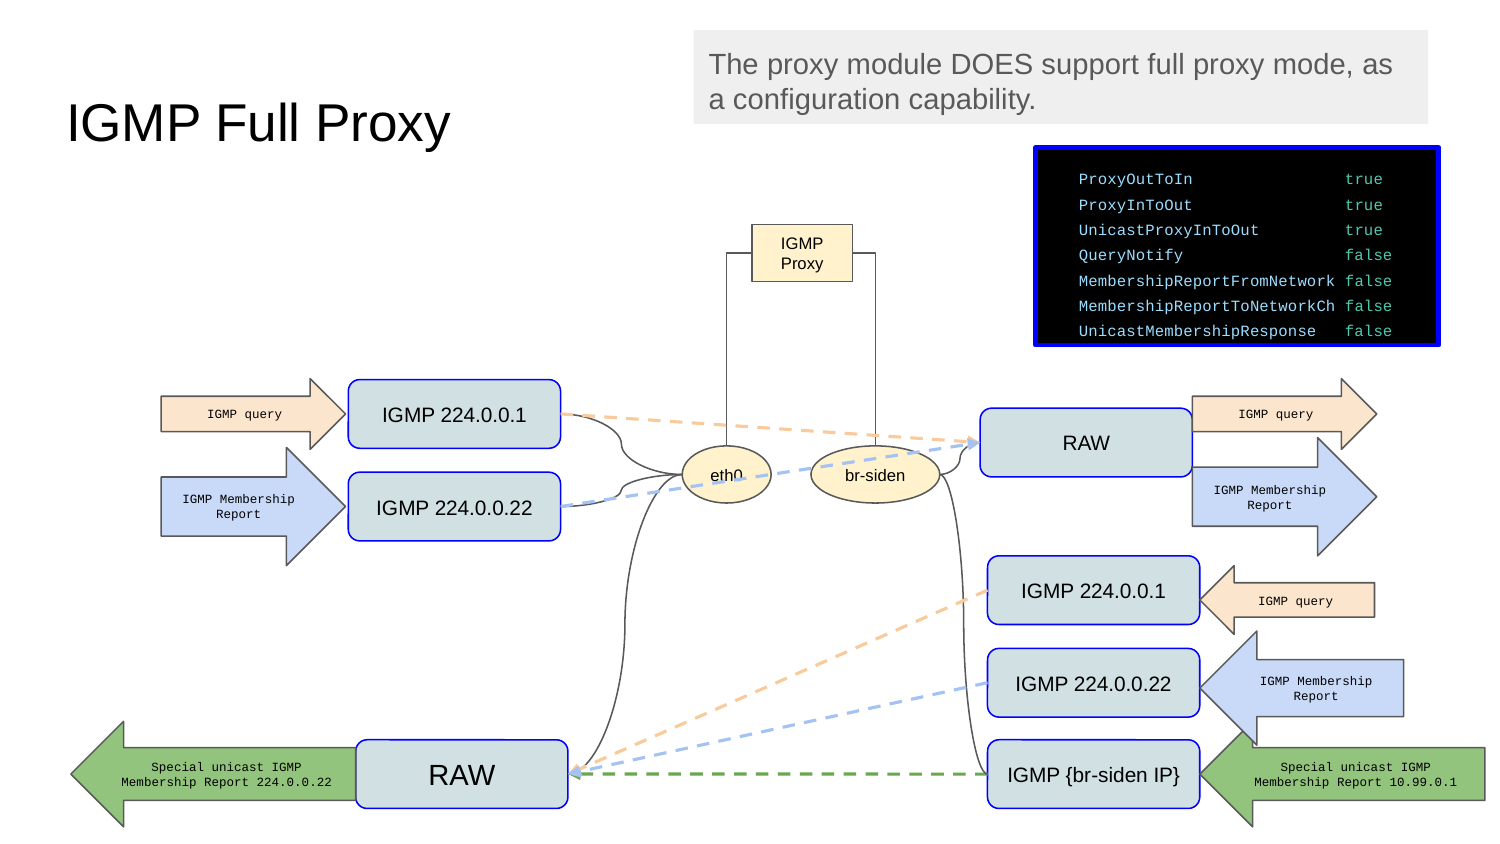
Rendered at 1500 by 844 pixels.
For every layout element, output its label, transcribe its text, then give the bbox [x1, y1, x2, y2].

text_box IGMP query [1199, 565, 1375, 635]
text_box IGMP 224.0.0.22 [987, 648, 1200, 718]
text_box RAW [980, 408, 1193, 477]
text_box eth0 [682, 445, 772, 504]
text_box Special unicast IGMP Membership Report 10.99.0.1 [1199, 731, 1485, 827]
text_box IGMP query [1192, 378, 1377, 450]
text_box IGMP 224.0.0.1 [987, 555, 1200, 625]
text_box ProxyOutToIn true ProxyInToOut true UnicastProxyInToOut true QueryNotify false MembershipReportFromNetwork false MembershipReportToNetworkCh false UnicastMembershipResponse false [1035, 147, 1439, 346]
text_box IGMP query [161, 378, 346, 450]
text_box Special unicast IGMP Membership Report 224.0.0.22 [70, 721, 356, 827]
text_box IGMP Membership Report [1199, 631, 1404, 746]
text_box br-siden [810, 445, 940, 504]
text_box IGMP 224.0.0.1 [348, 379, 561, 449]
text_box IGMP {br-siden IP} [987, 739, 1200, 809]
text_box IGMP Proxy [752, 224, 853, 282]
text_box The proxy module DOES support full proxy mode, as a configuration capability. [693, 30, 1429, 124]
text_box IGMP Membership Report [1192, 437, 1377, 556]
text_box RAW [356, 739, 568, 809]
text_box IGMP 224.0.0.22 [348, 472, 561, 541]
title IGMP Full Proxy [51, 72, 1449, 167]
text_box IGMP Membership Report [161, 447, 346, 566]
